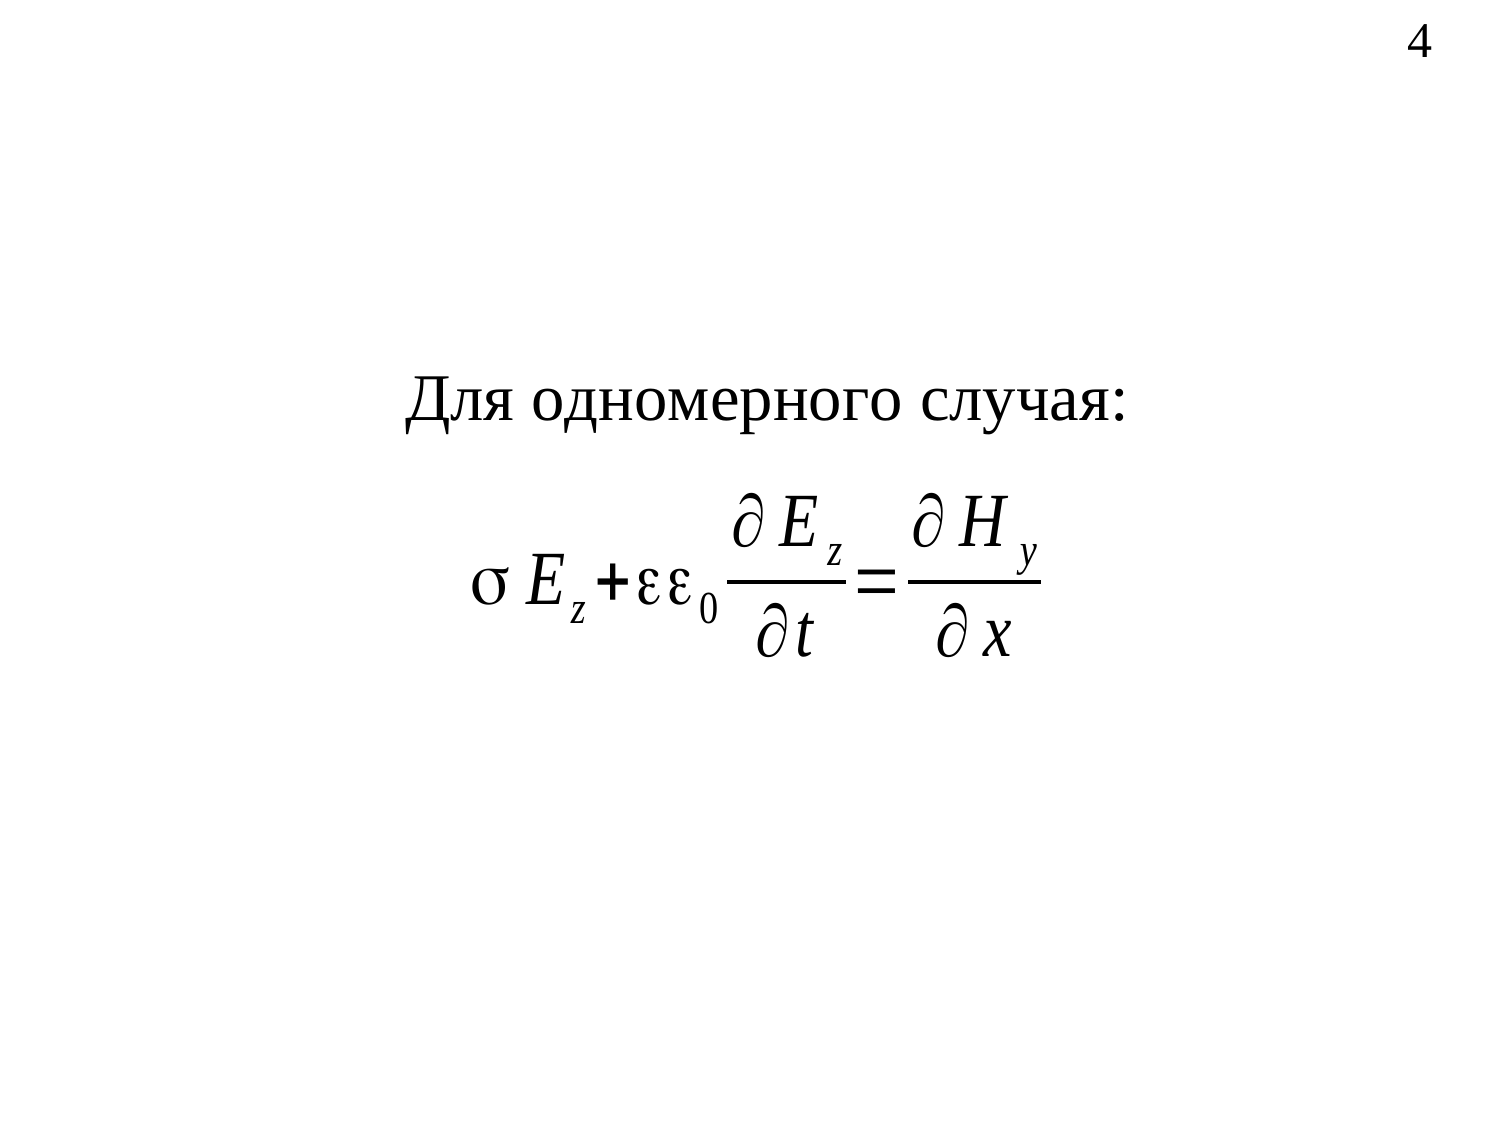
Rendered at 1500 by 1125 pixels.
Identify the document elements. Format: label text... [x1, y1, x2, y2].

chart [454, 479, 1060, 675]
text_box Для одномерного случая: [390, 346, 1145, 442]
